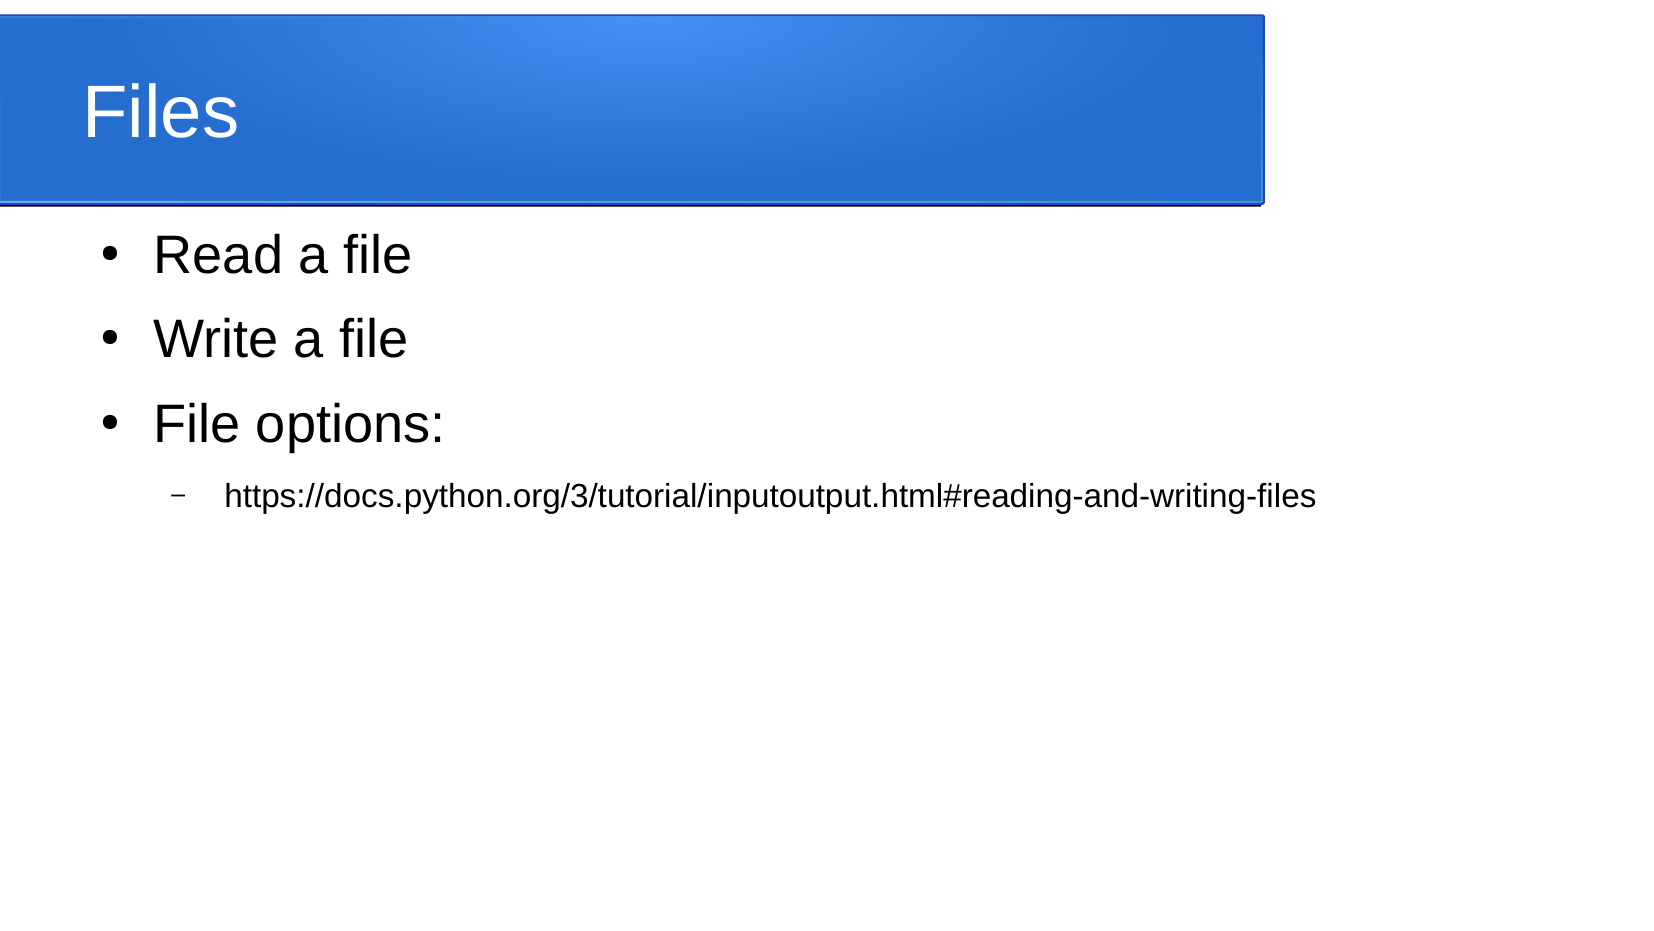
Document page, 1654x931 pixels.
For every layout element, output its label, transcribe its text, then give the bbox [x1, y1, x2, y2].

title Files [82, 35, 1235, 189]
list Read a file Write a file File options: https://docs.python.org/3/tutorial/inputoutput.html#reading-and-writing-files [82, 224, 1571, 764]
